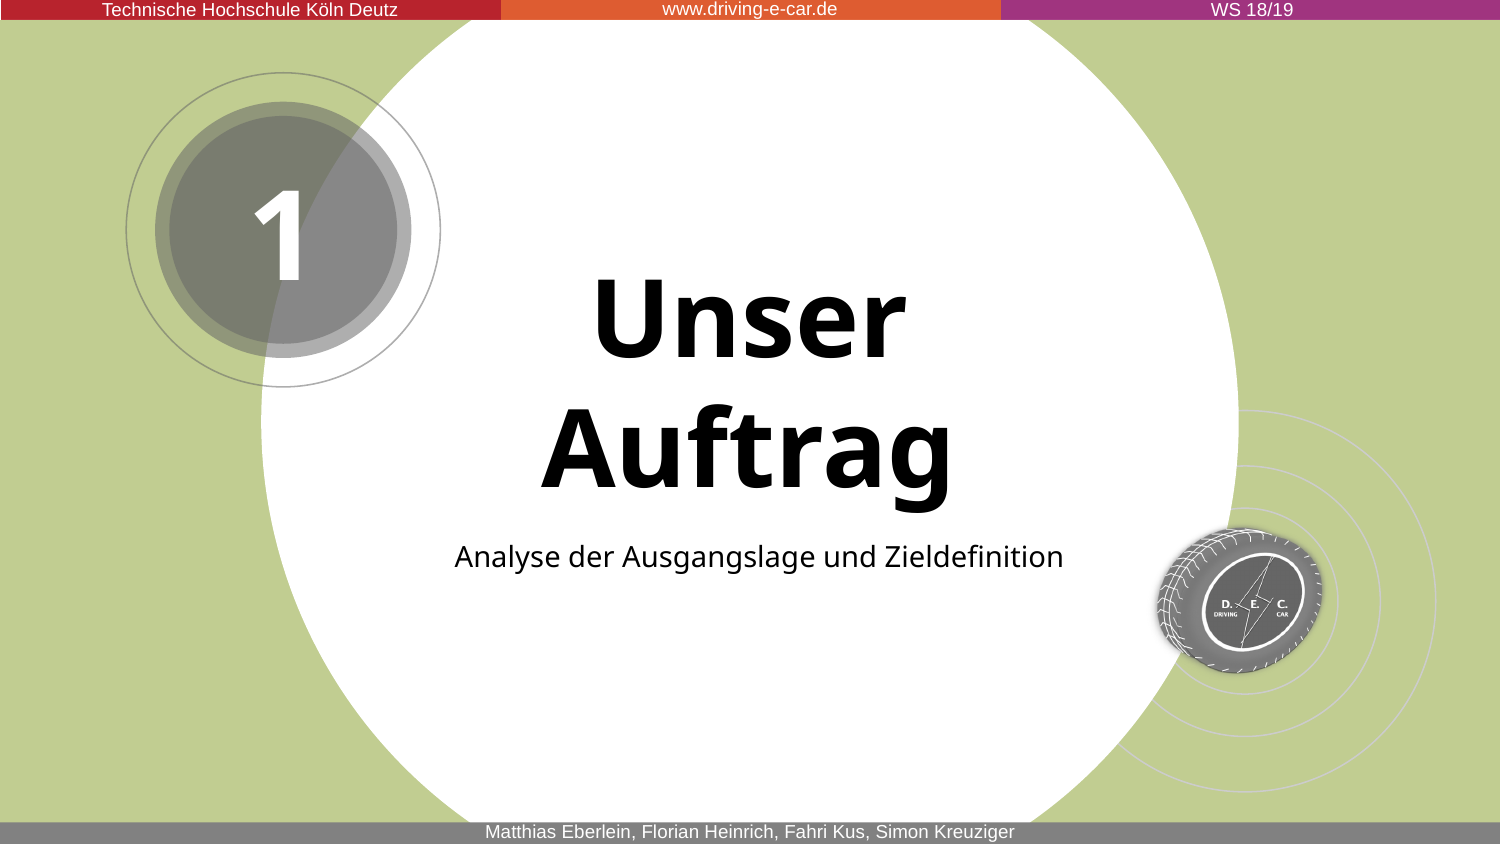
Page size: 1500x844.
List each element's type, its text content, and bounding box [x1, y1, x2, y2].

title Unser Auftrag [379, 366, 1119, 523]
text_box 1 [169, 116, 398, 345]
picture [0, 0, 1500, 20]
picture [1146, 520, 1330, 682]
subtitle Analyse der Ausgangslage und Zieldefinition [379, 523, 1119, 652]
